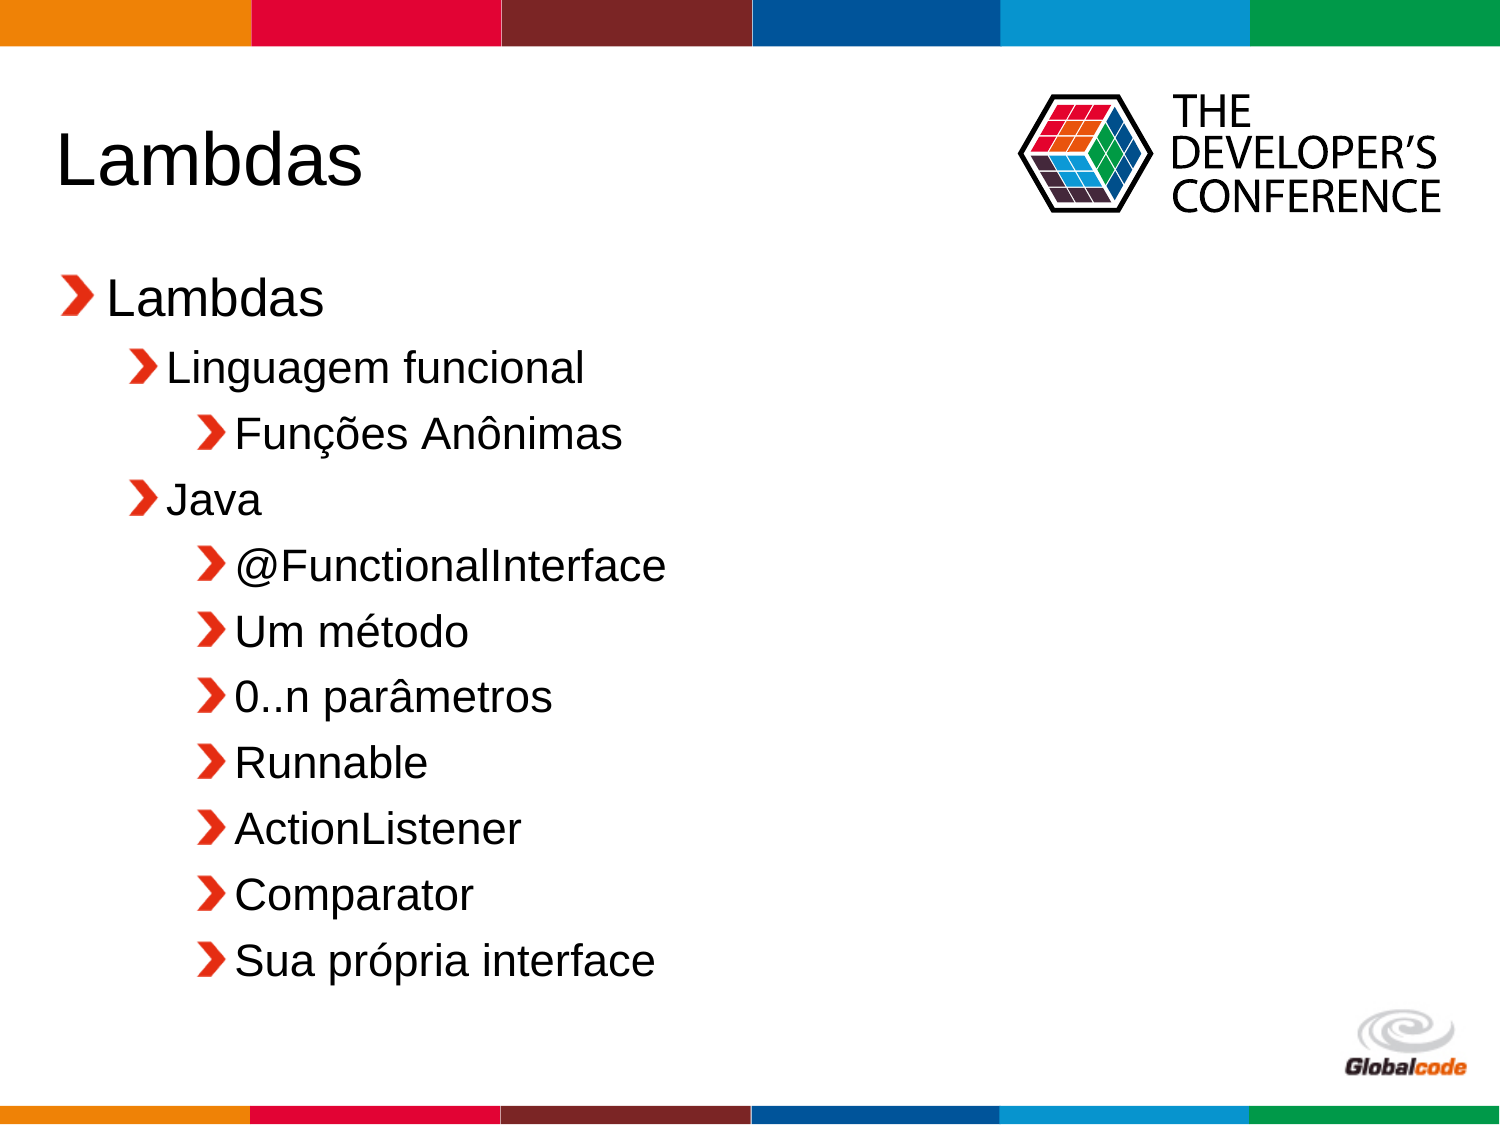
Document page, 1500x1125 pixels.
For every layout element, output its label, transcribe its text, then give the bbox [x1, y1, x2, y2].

picture [1328, 964, 1486, 1105]
list Lambdas Linguagem funcional Funções Anônimas Java @FunctionalInterface Um método 0..n parâmetros Runnable ActionListener Comparator Sua própria interface [41, 255, 1459, 1000]
title Lambdas [41, 79, 975, 232]
